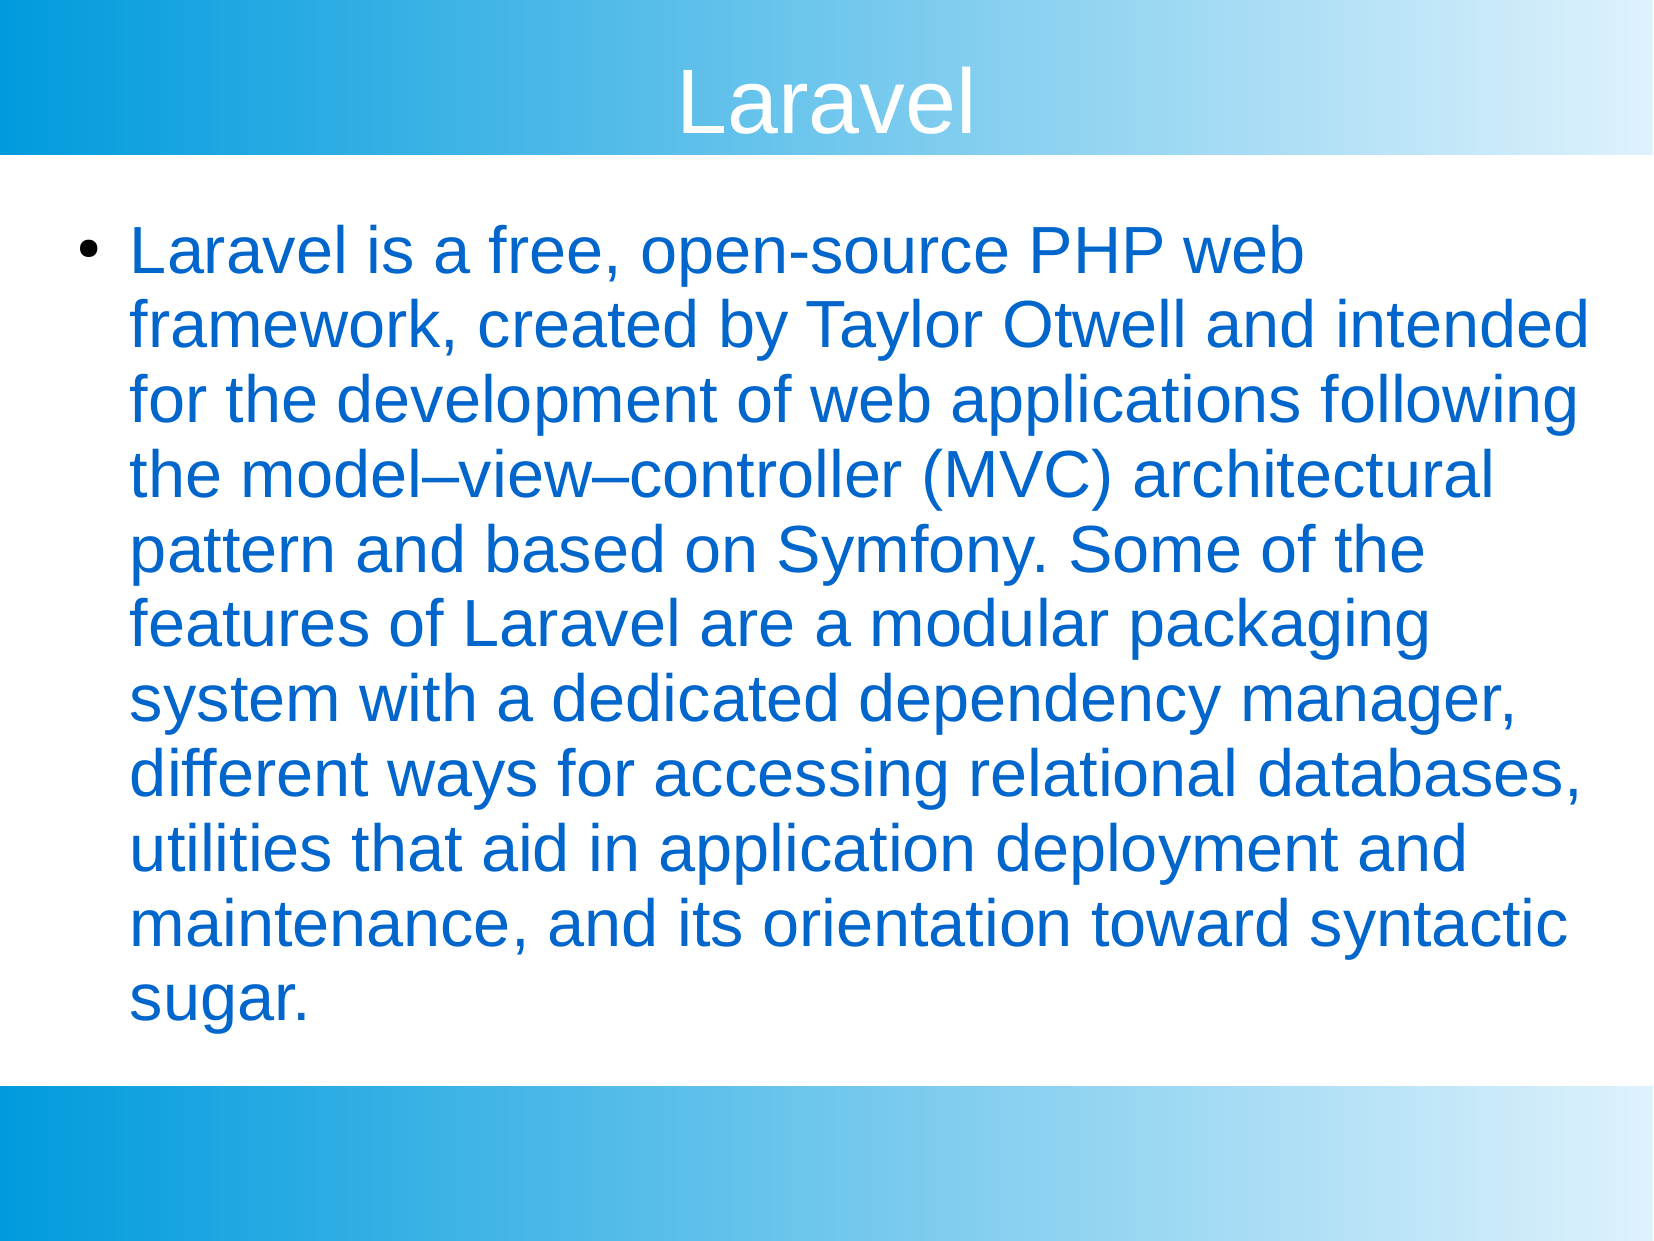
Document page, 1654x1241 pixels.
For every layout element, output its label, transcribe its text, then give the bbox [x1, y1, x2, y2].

list Laravel is a free, open-source PHP web framework, created by Taylor Otwell and intended for the development of web applications following the model–view–controller (MVC) architectural pattern and based on Symfony. Some of the features of Laravel are a modular packaging system with a dedicated dependency manager, different ways for accessing relational databases, utilities that aid in application deployment and maintenance, and its orientation toward syntactic sugar. [59, 212, 1595, 963]
title Laravel [82, 49, 1571, 155]
